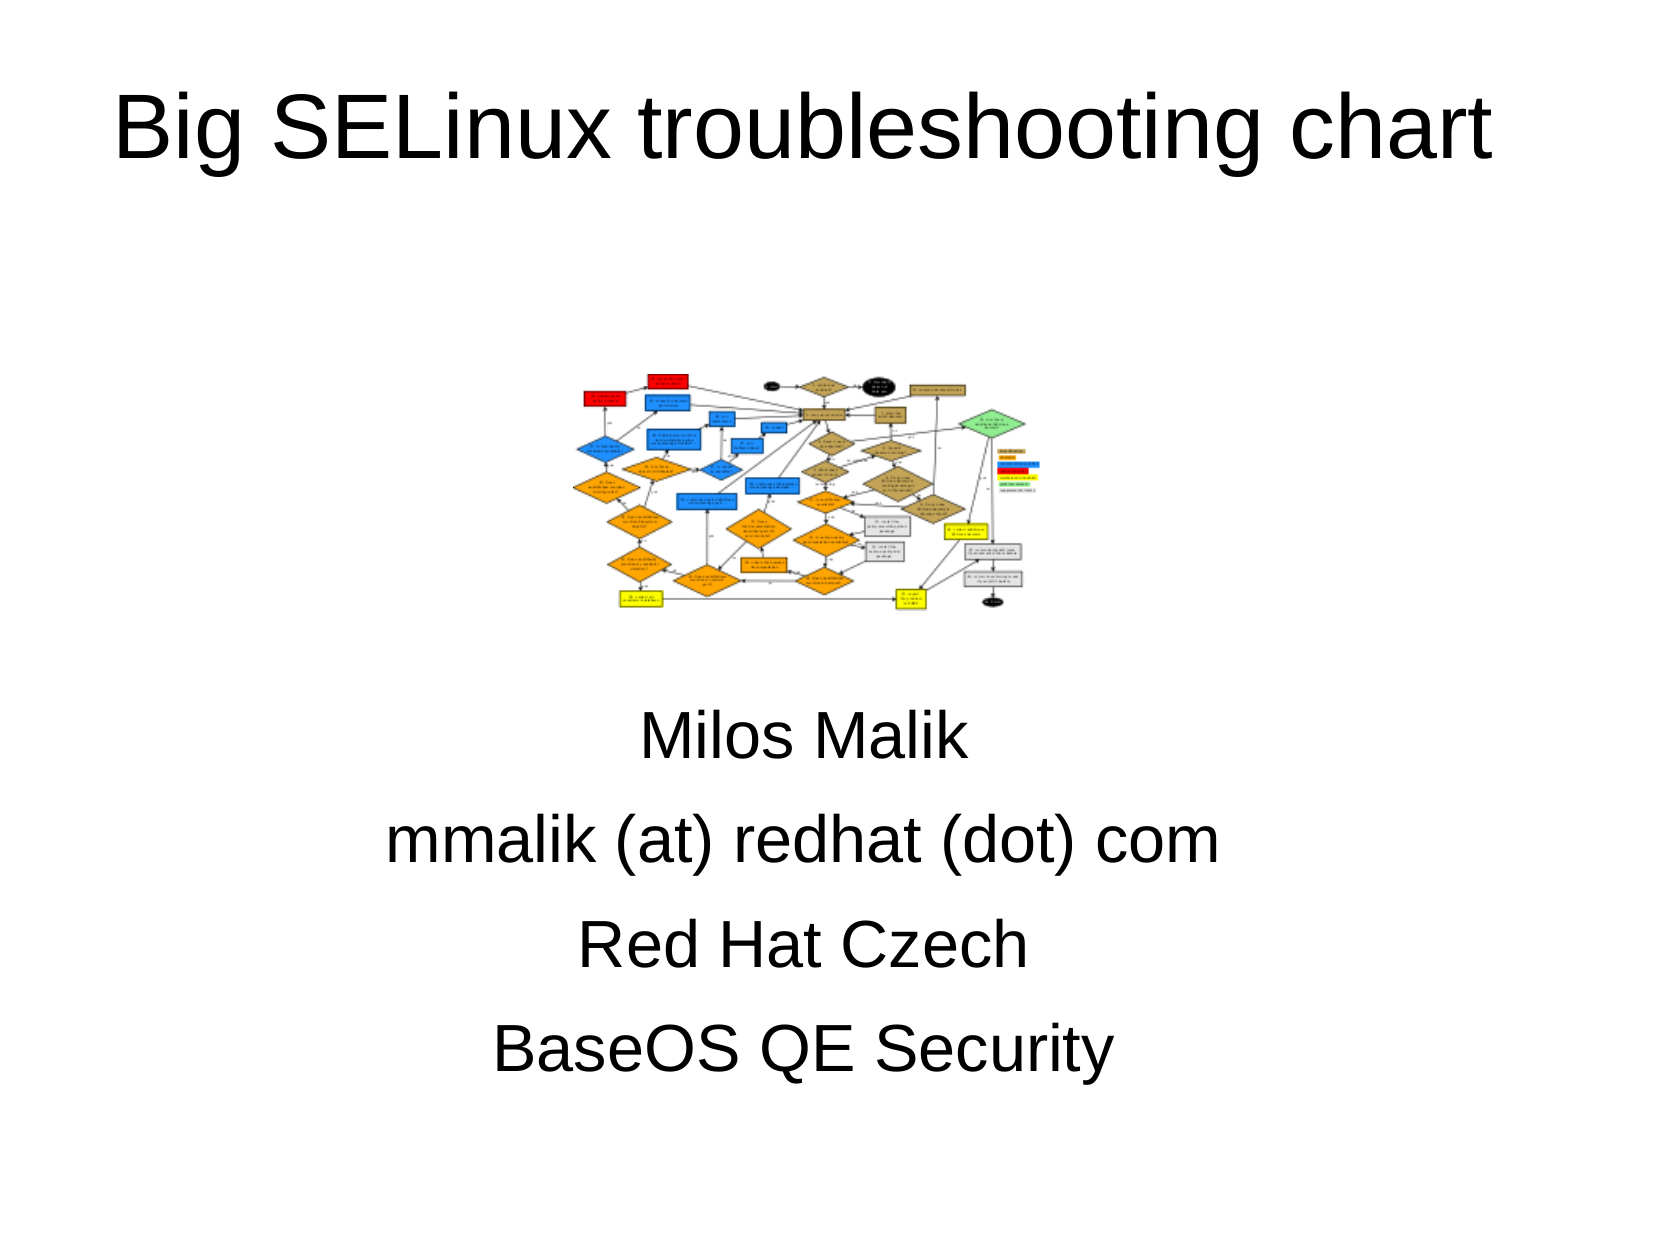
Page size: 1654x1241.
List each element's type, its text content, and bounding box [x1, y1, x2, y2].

picture [573, 374, 1043, 611]
list Big SELinux troubleshooting chart Milos Malik mmalik (at) redhat (dot) com Red Hat Czech BaseOS QE Security [60, 75, 1549, 1156]
